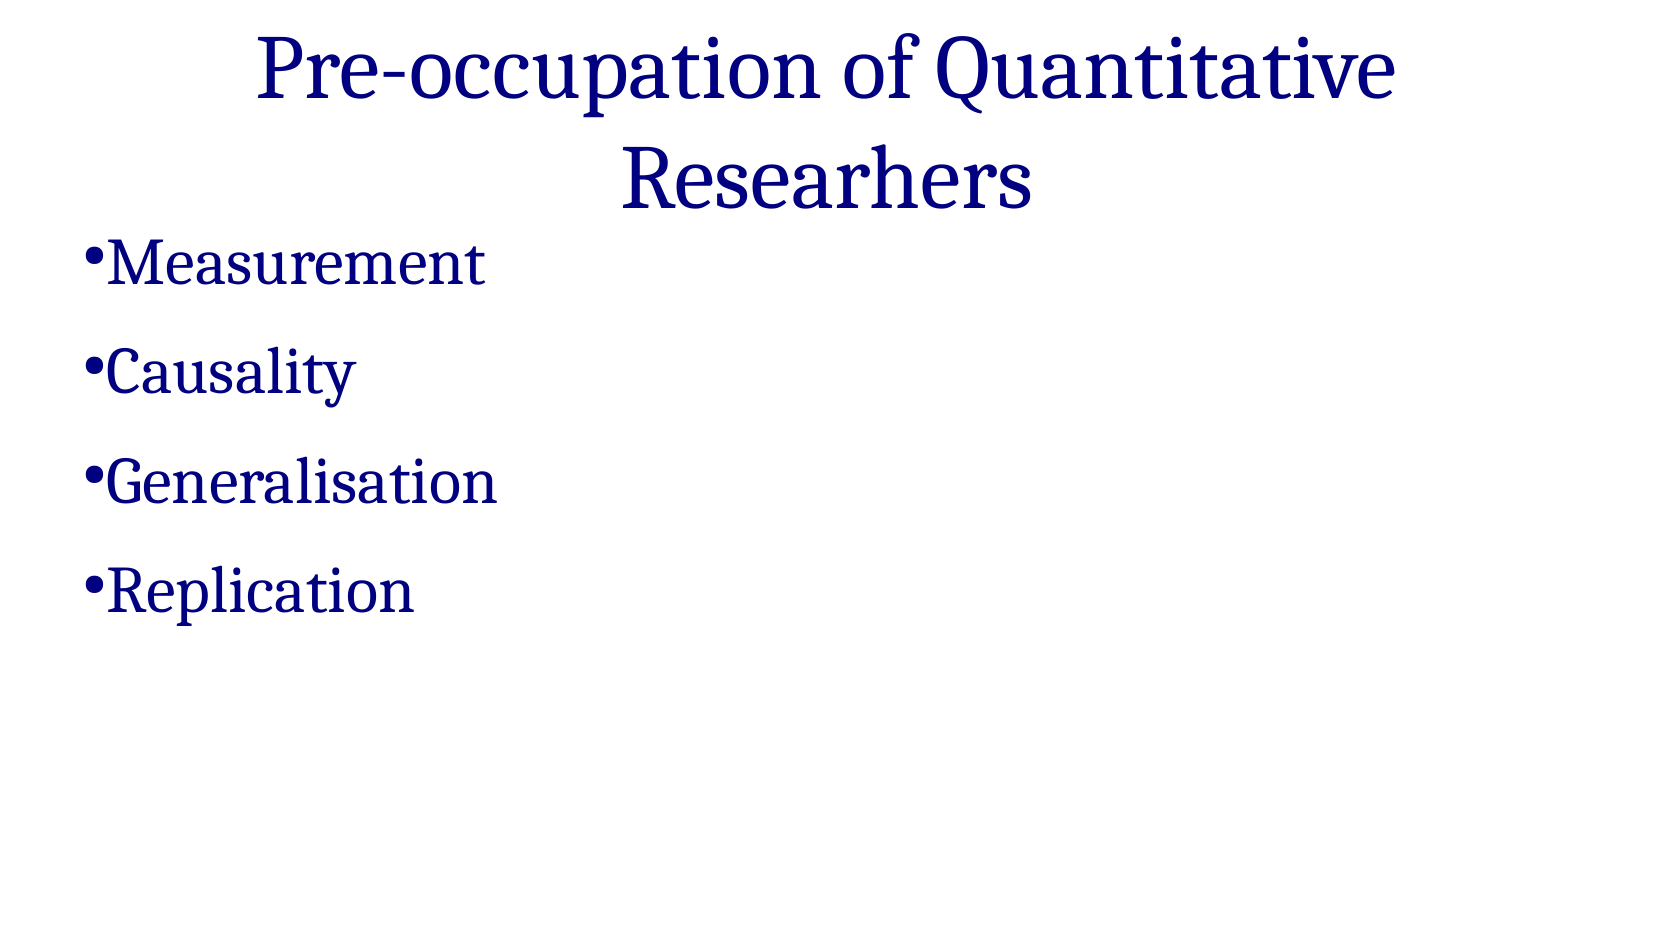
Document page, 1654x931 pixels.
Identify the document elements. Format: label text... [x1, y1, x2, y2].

title Pre-occupation of Quantitative Researhers [82, 7, 1571, 217]
list Measurement Causality Generalisation Replication [82, 217, 1571, 863]
